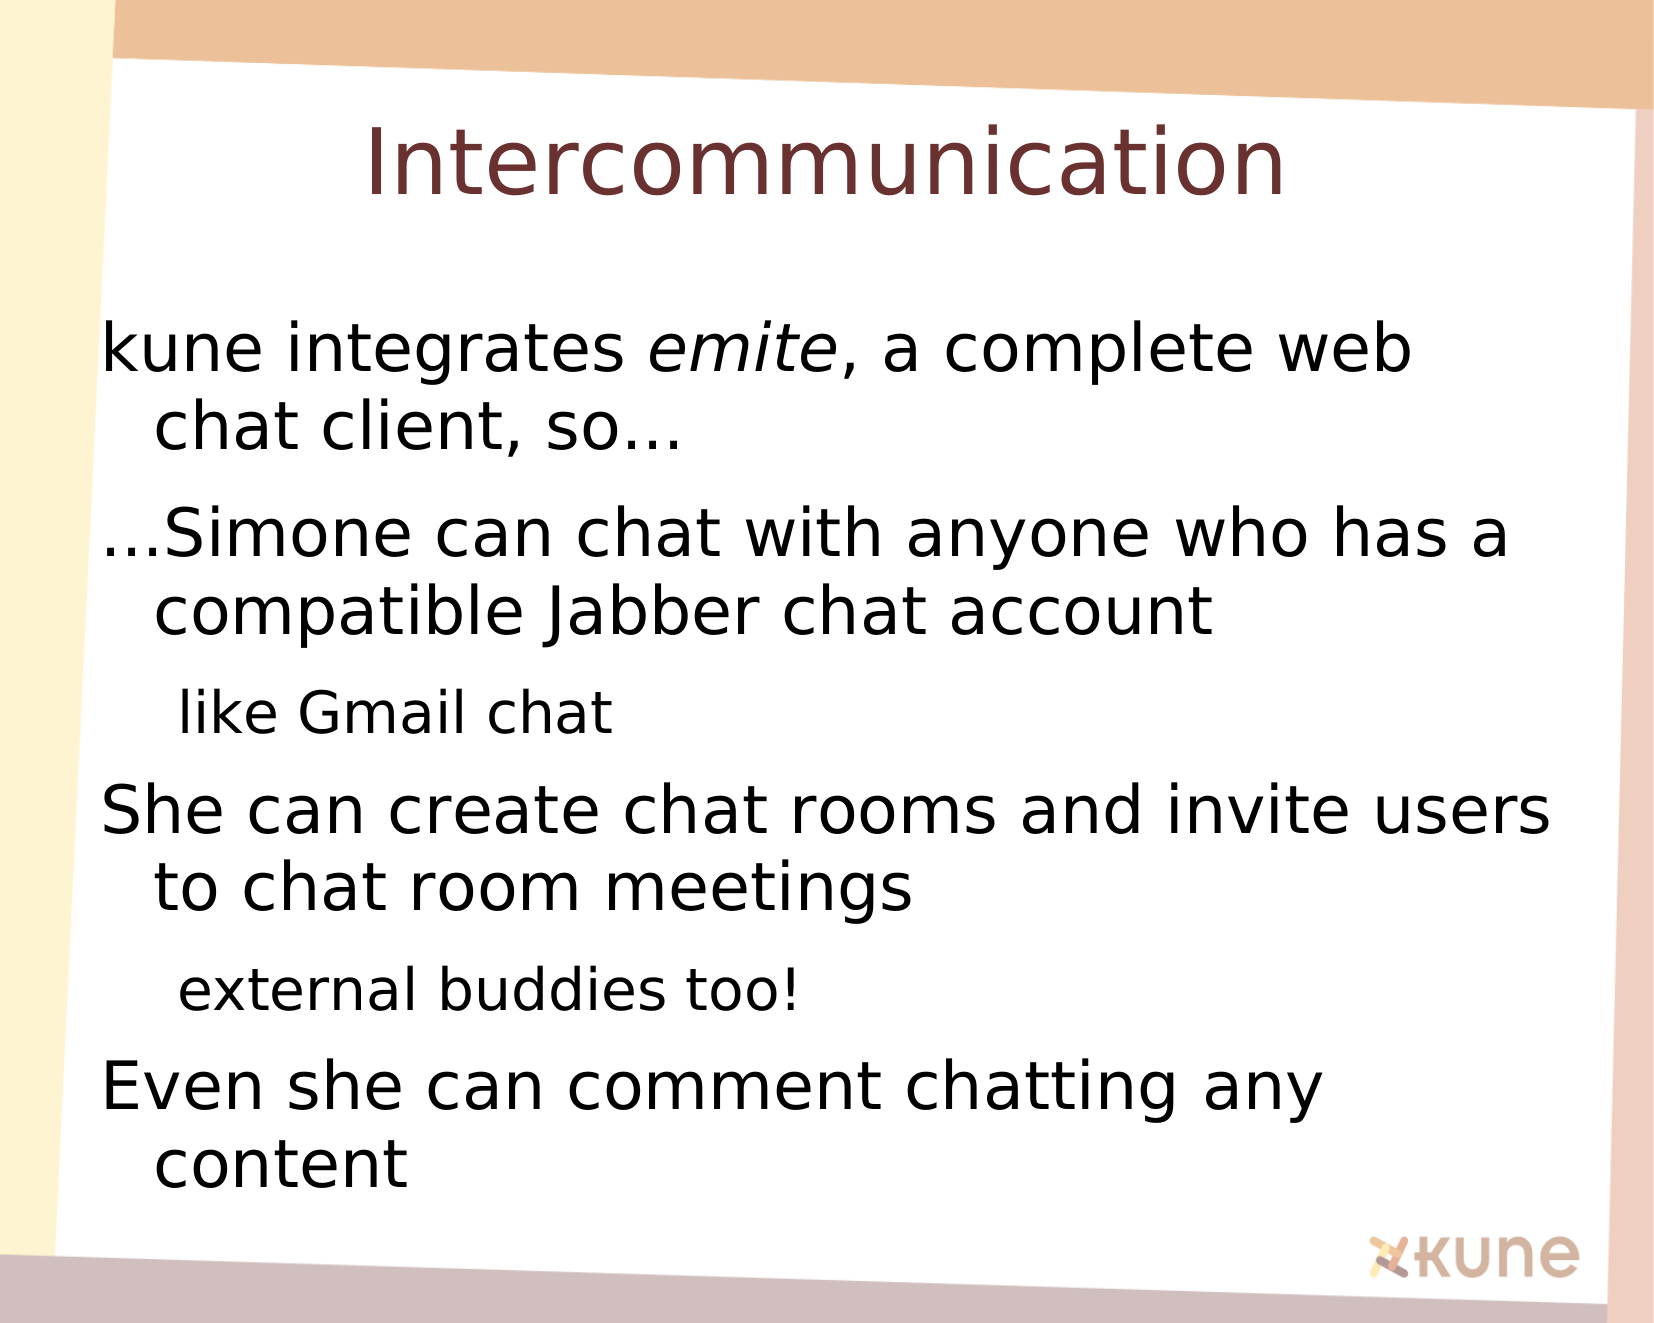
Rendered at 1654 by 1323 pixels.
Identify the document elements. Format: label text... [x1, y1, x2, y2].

title Intercommunication [82, 52, 1571, 274]
list kune integrates emite, a complete web chat client, so... ...Simone can chat with anyone who has a compatible Jabber chat account like Gmail chat She can create chat rooms and invite users to chat room meetings external buddies too! Even she can comment chatting any content [82, 309, 1571, 1263]
picture [0, 0, 1654, 1323]
